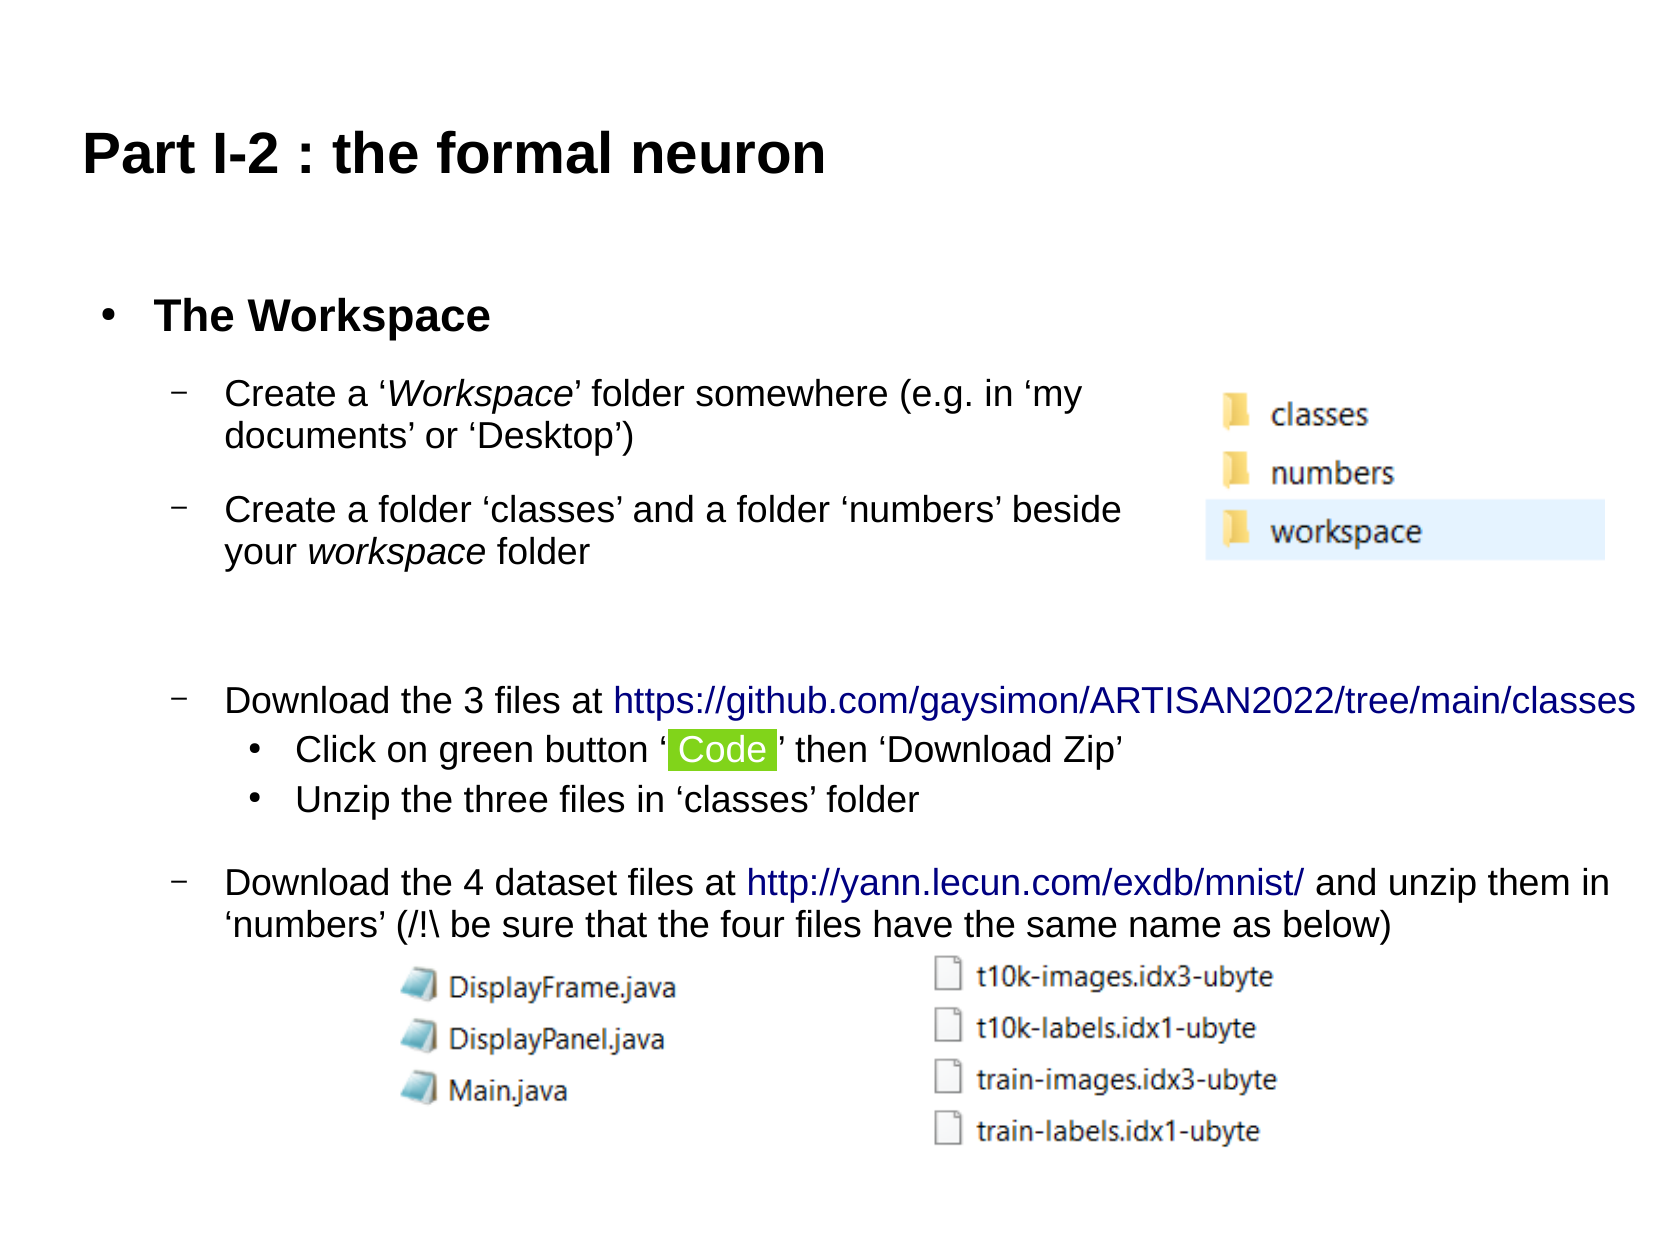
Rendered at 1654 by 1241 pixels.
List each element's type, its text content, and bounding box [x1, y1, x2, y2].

picture [382, 950, 721, 1147]
picture [916, 939, 1314, 1170]
title Part I-2 : the formal neuron [82, 49, 1571, 257]
list The Workspace Create a ‘Workspace’ folder somewhere (e.g. in ‘my documents’ or ‘Desktop’) Create a folder ‘classes’ and a folder ‘numbers’ beside your workspace folder Download the 3 files at https://github.com/gaysimon/ARTISAN2022/tree/main/classes Click on green button ‘ Code ’ then ‘Download Zip’ Unzip the three files in ‘classes’ folder Download the 4 dataset files at http://yann.lecun.com/exdb/mnist/ and unzip them in ‘numbers’ (/!\ be sure that the four files have the same name as below) [82, 290, 1650, 1241]
picture [1189, 361, 1605, 578]
